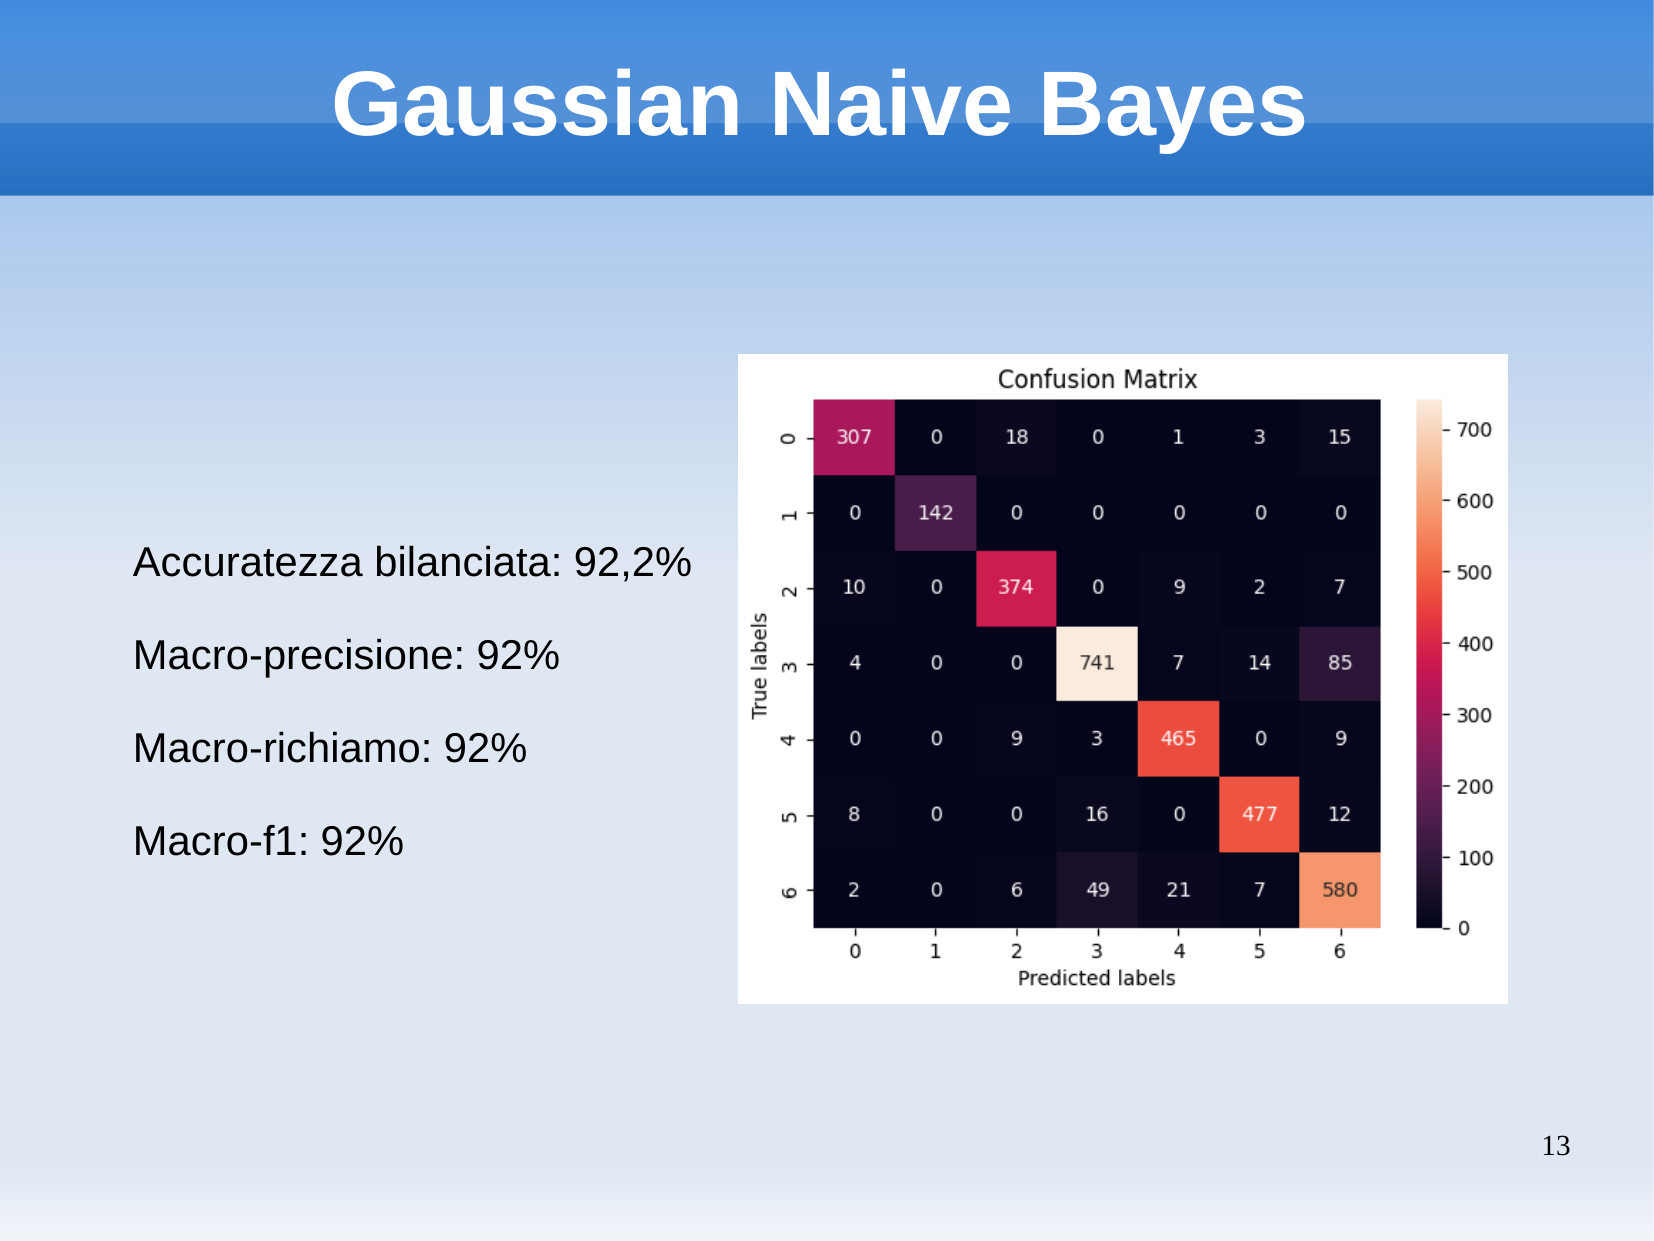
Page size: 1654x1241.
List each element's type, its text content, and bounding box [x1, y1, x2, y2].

picture [0, 0, 1654, 1241]
title Gaussian Naive Bayes [76, 0, 1565, 208]
text_box Accuratezza bilanciata: 92,2% Macro-precisione: 92% Macro-richiamo: 92% Macro-f1: 92% [118, 531, 709, 881]
